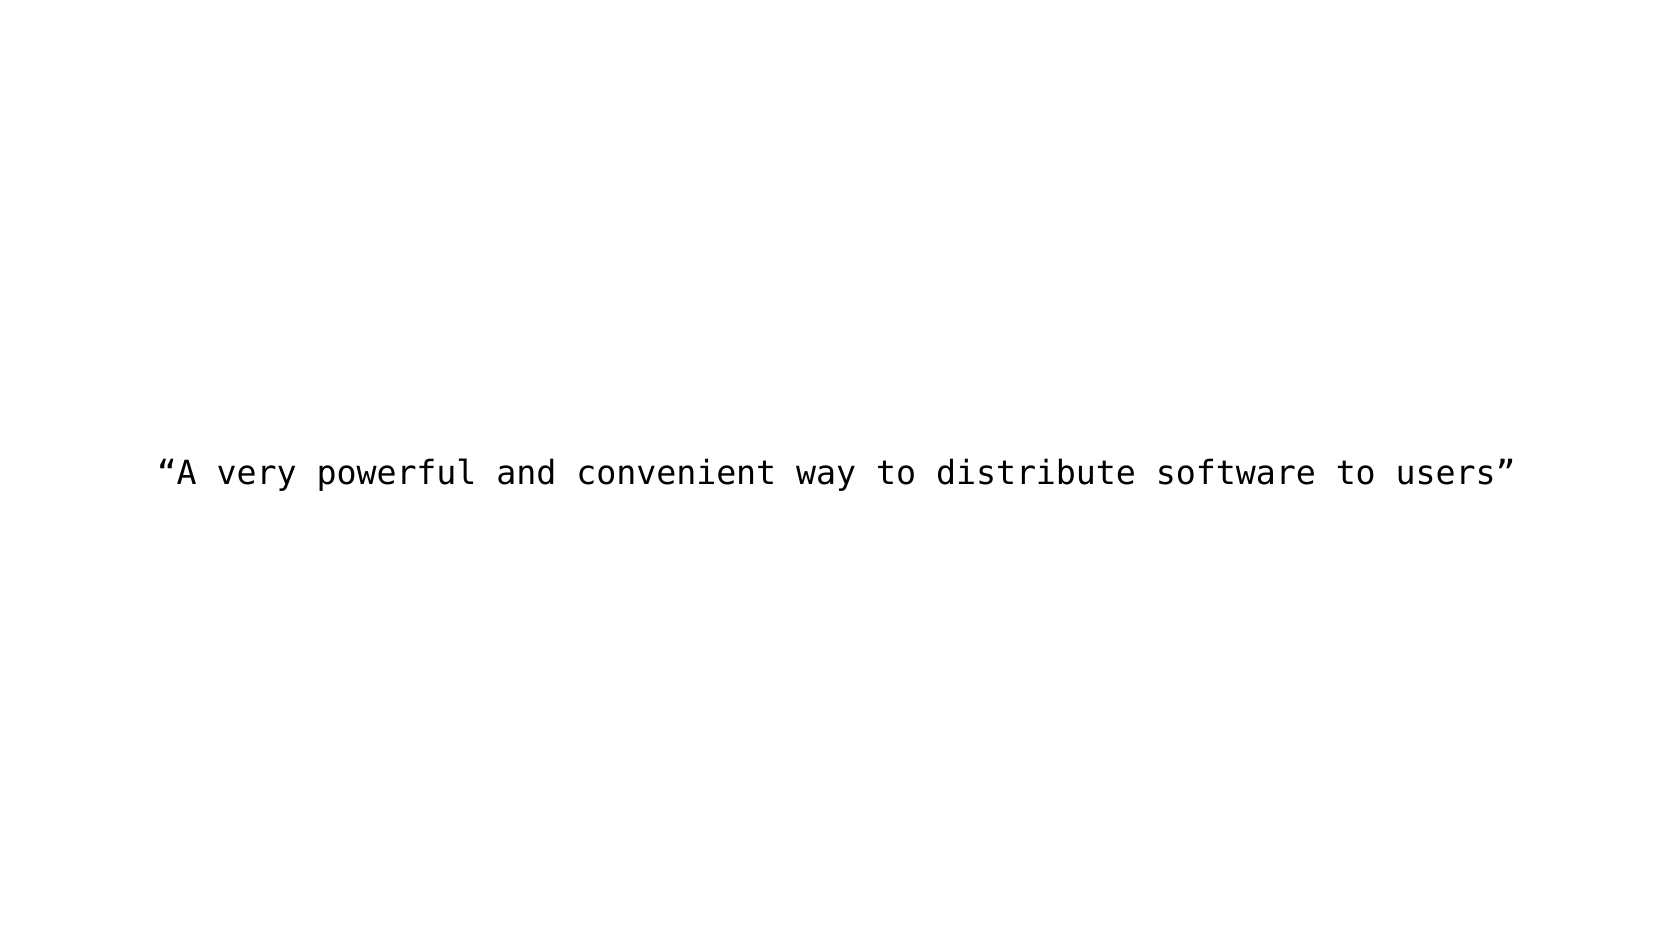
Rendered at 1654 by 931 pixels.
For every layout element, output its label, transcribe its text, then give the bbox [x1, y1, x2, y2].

subtitle “A very powerful and convenient way to distribute software to users” [82, 59, 1571, 886]
